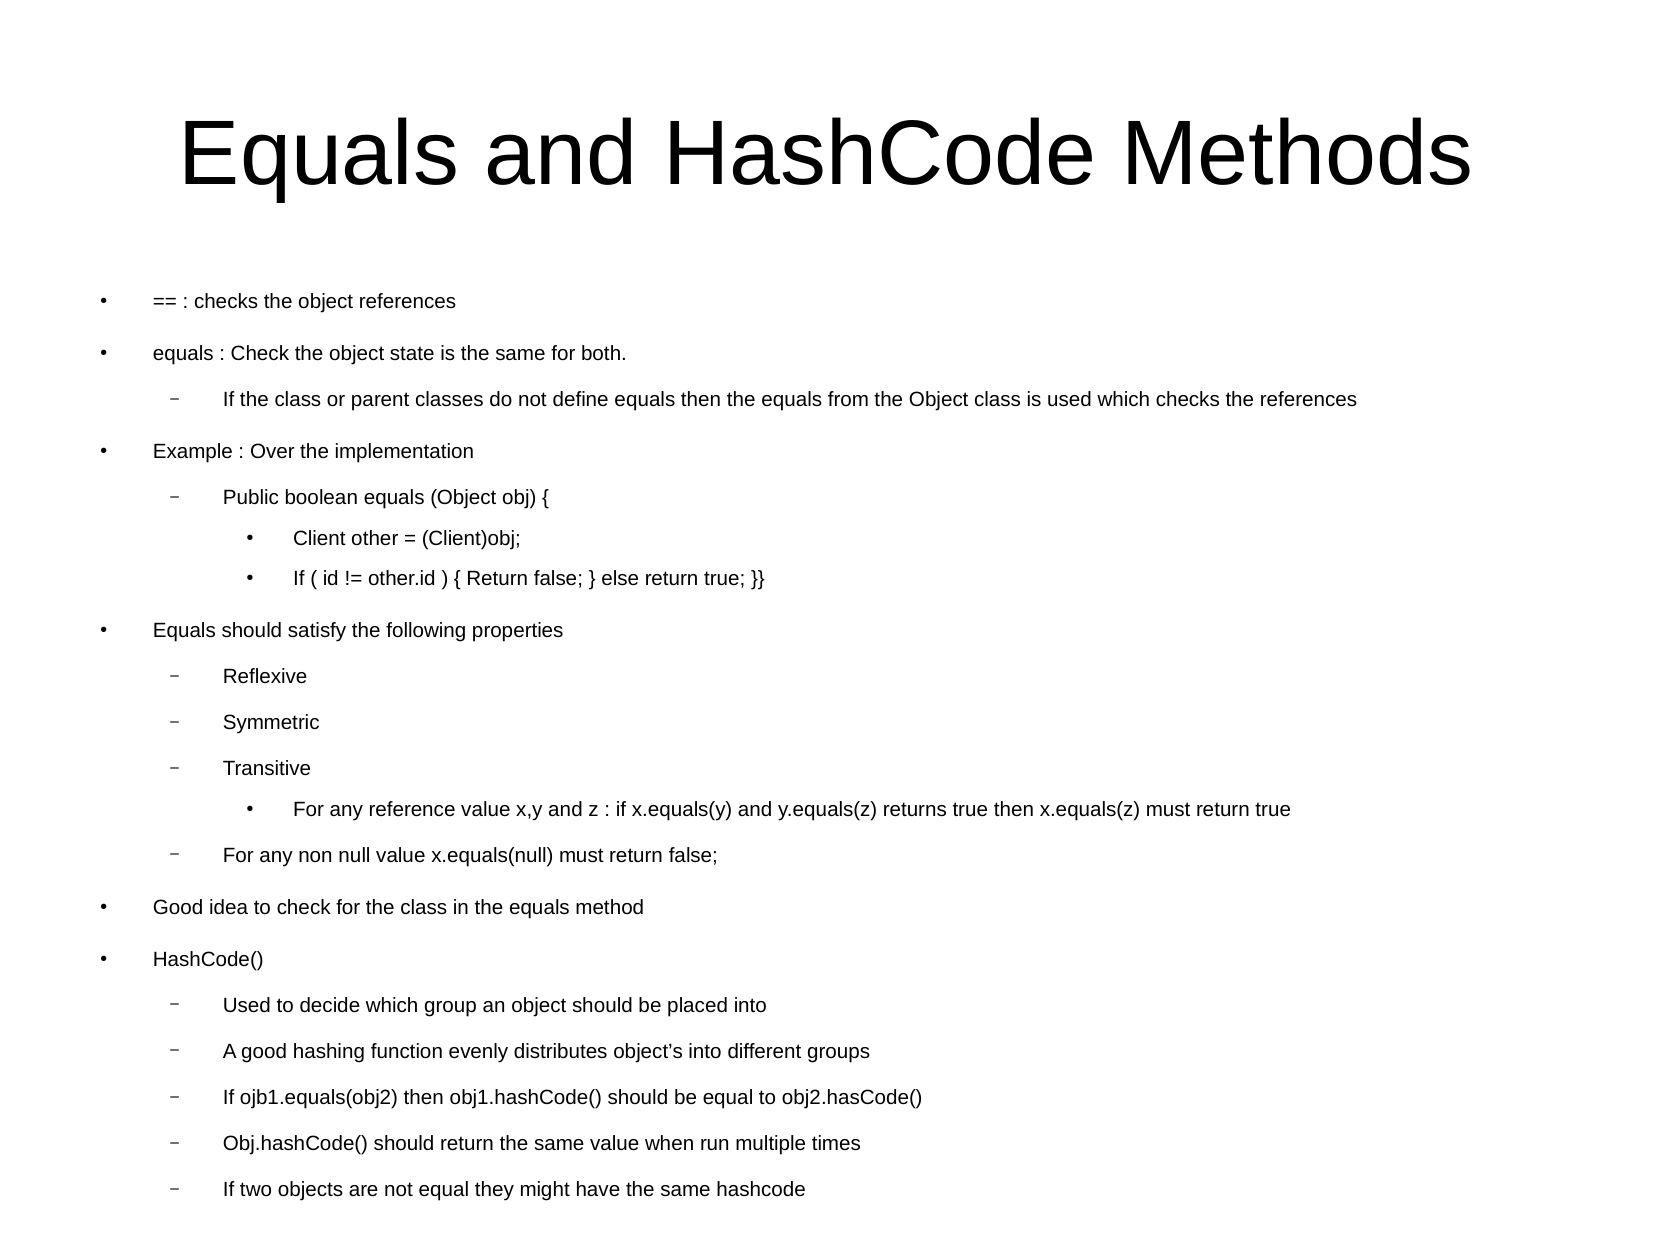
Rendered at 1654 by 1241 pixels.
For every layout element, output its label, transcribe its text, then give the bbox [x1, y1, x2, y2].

title Equals and HashCode Methods [82, 49, 1571, 257]
list == : checks the object references equals : Check the object state is the same for both. If the class or parent classes do not define equals then the equals from the Object class is used which checks the references Example : Over the implementation Public boolean equals (Object obj) { Client other = (Client)obj; If ( id != other.id ) { Return false; } else return true; }} Equals should satisfy the following properties Reflexive Symmetric Transitive For any reference value x,y and z : if x.equals(y) and y.equals(z) returns true then x.equals(z) must return true For any non null value x.equals(null) must return false; Good idea to check for the class in the equals method HashCode() Used to decide which group an object should be placed into A good hashing function evenly distributes object’s into different groups If ojb1.equals(obj2) then obj1.hashCode() should be equal to obj2.hasCode() Obj.hashCode() should return the same value when run multiple times If two objects are not equal they might have the same hashcode [82, 290, 1571, 1216]
